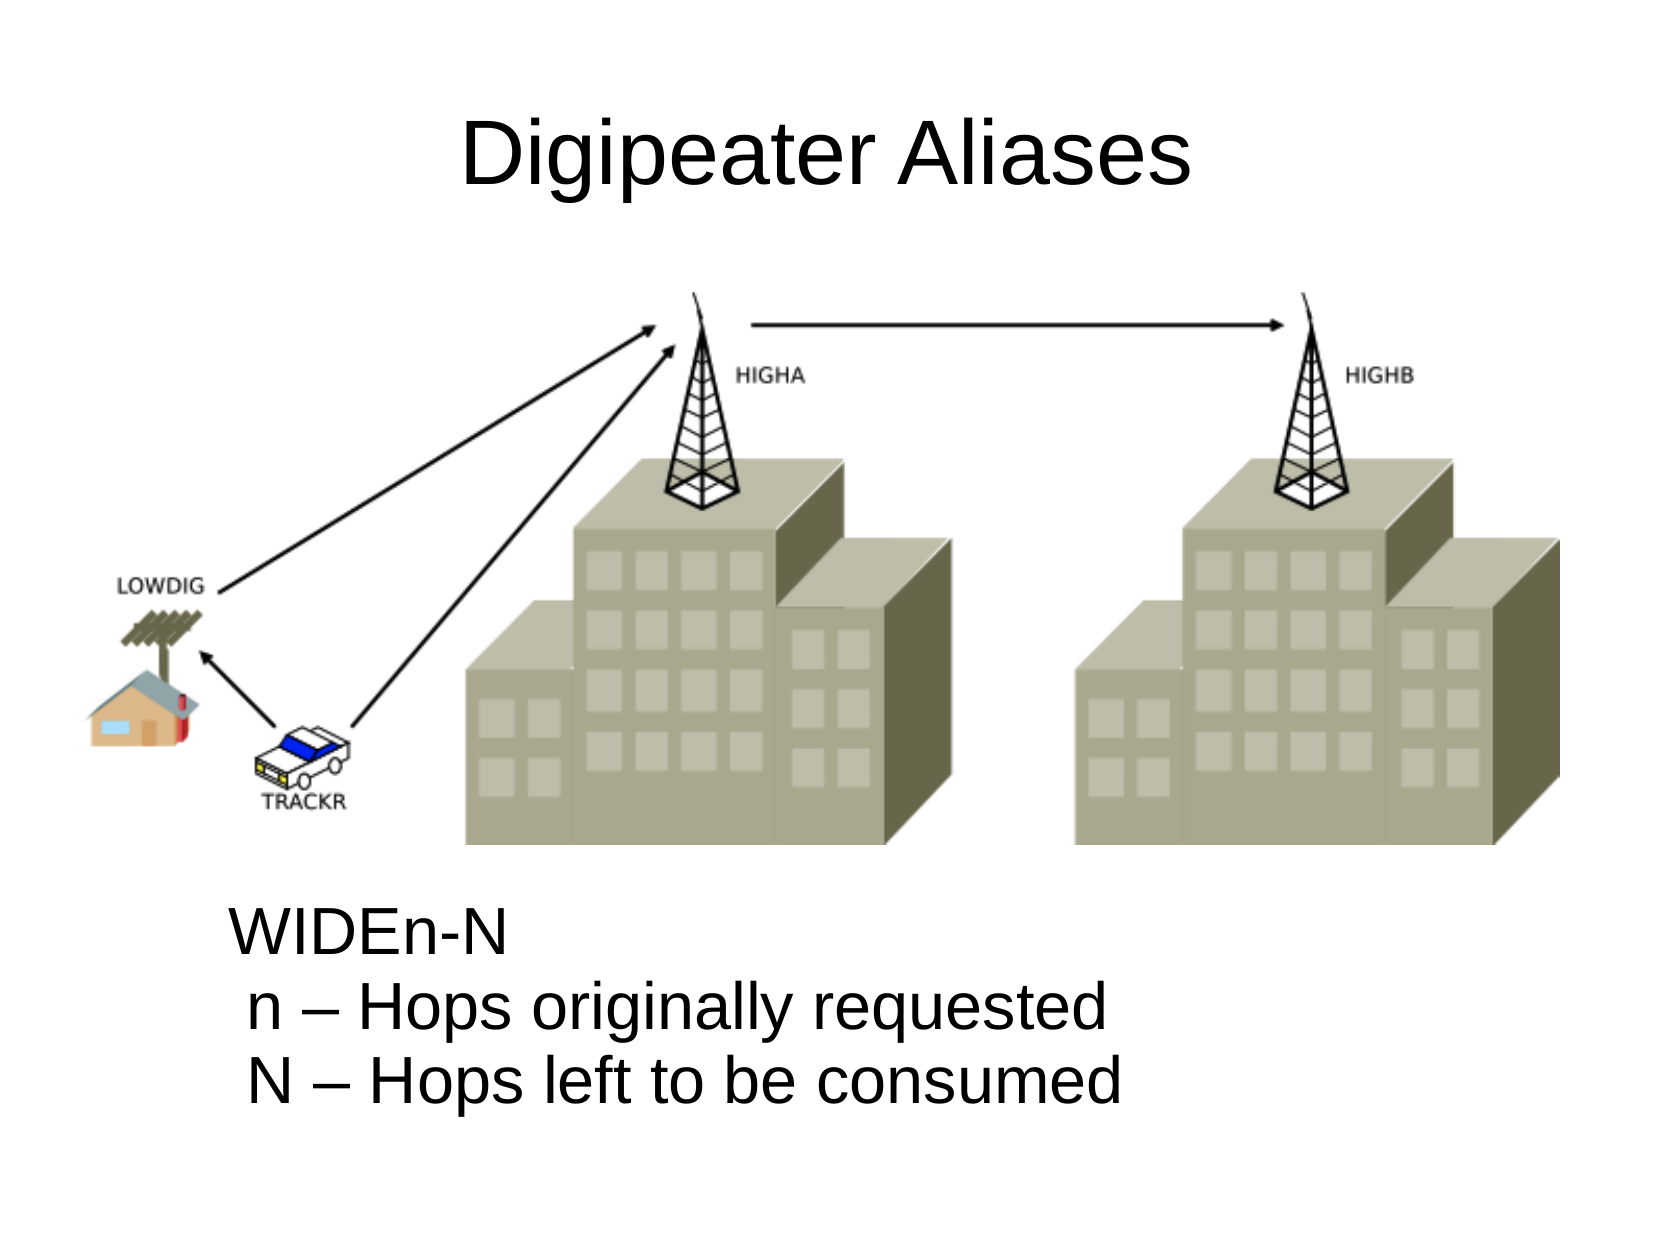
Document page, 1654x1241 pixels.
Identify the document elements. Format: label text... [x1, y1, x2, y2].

title Digipeater Aliases [82, 49, 1571, 257]
picture [72, 292, 1560, 845]
text_box WIDEn-N n – Hops originally requested N – Hops left to be consumed [213, 886, 1141, 1126]
